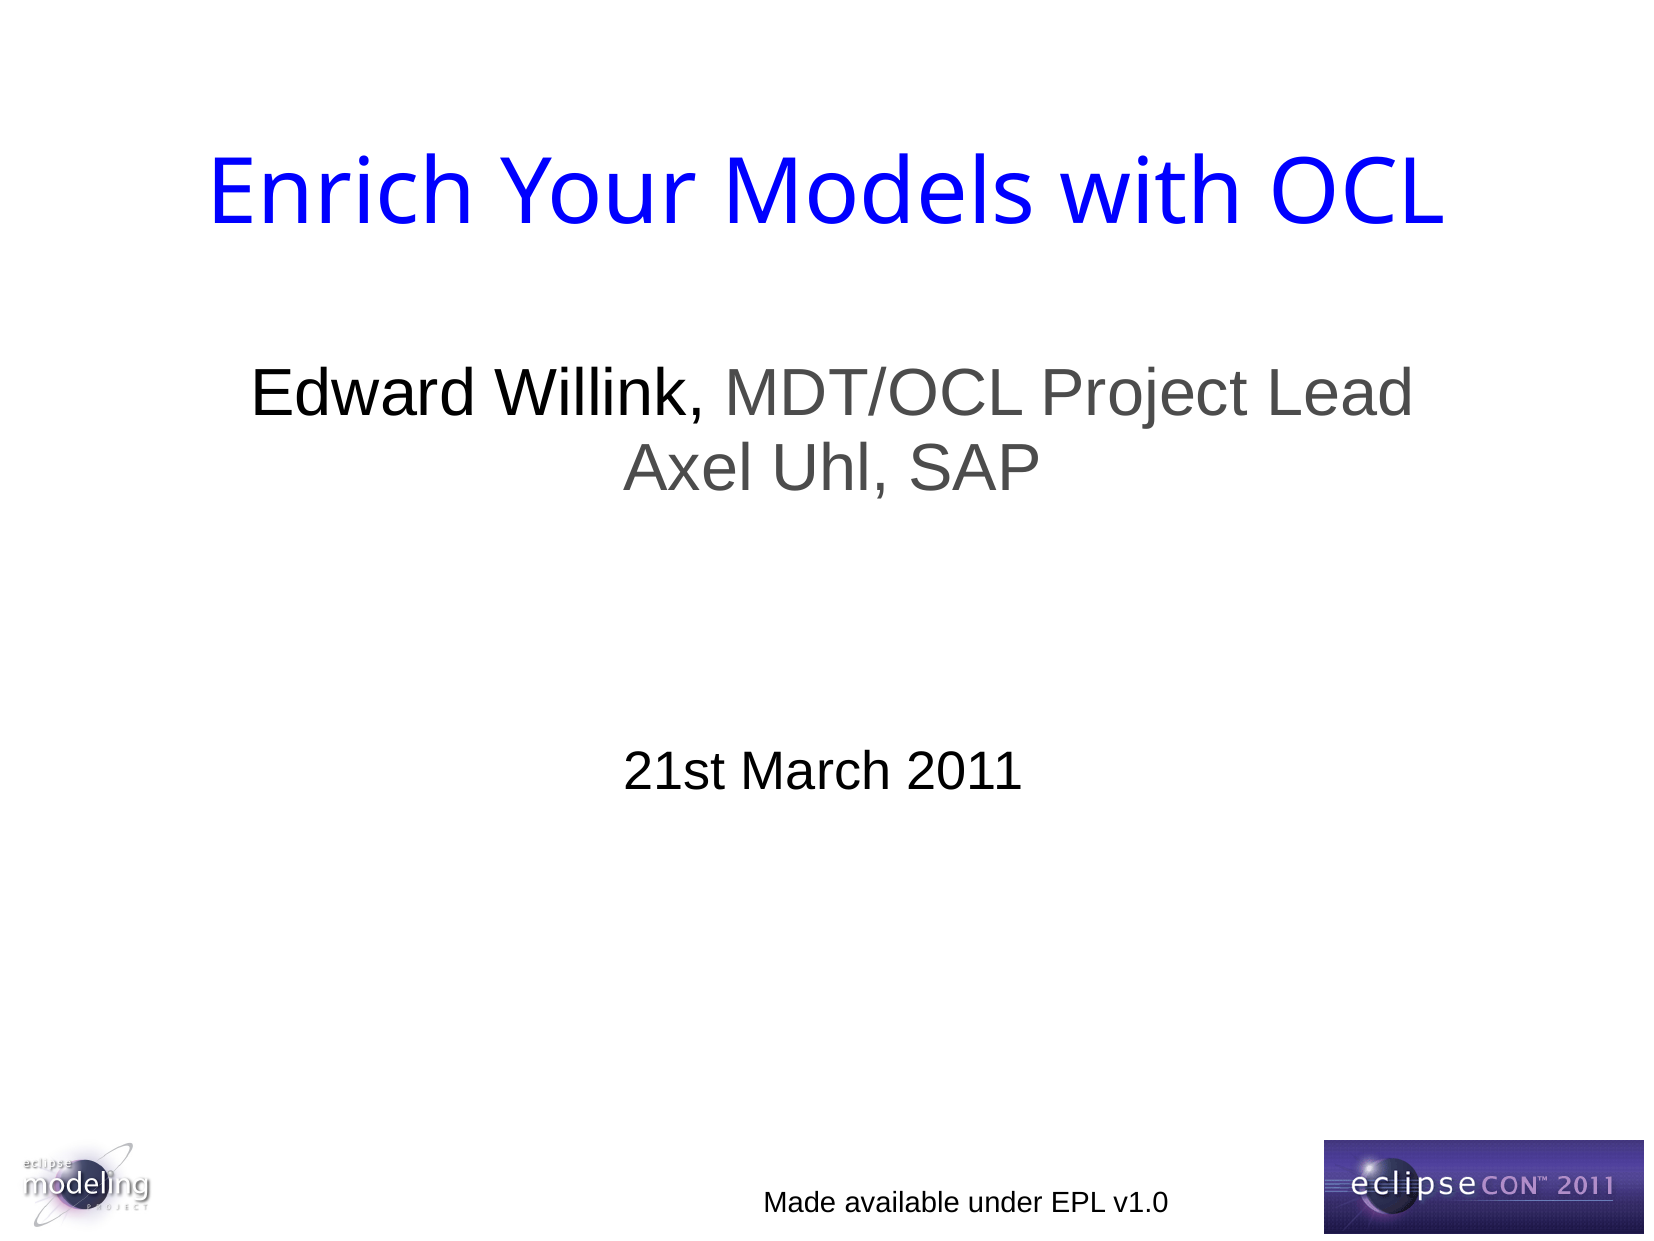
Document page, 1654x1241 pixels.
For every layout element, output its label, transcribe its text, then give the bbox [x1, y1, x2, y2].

picture [1324, 1140, 1644, 1234]
title Enrich Your Models with OCL [29, 92, 1625, 285]
picture [9, 1136, 156, 1235]
text_box Edward Willink, MDT/OCL Project Lead Axel Uhl, SAP 21st March 2011 [88, 261, 1577, 898]
